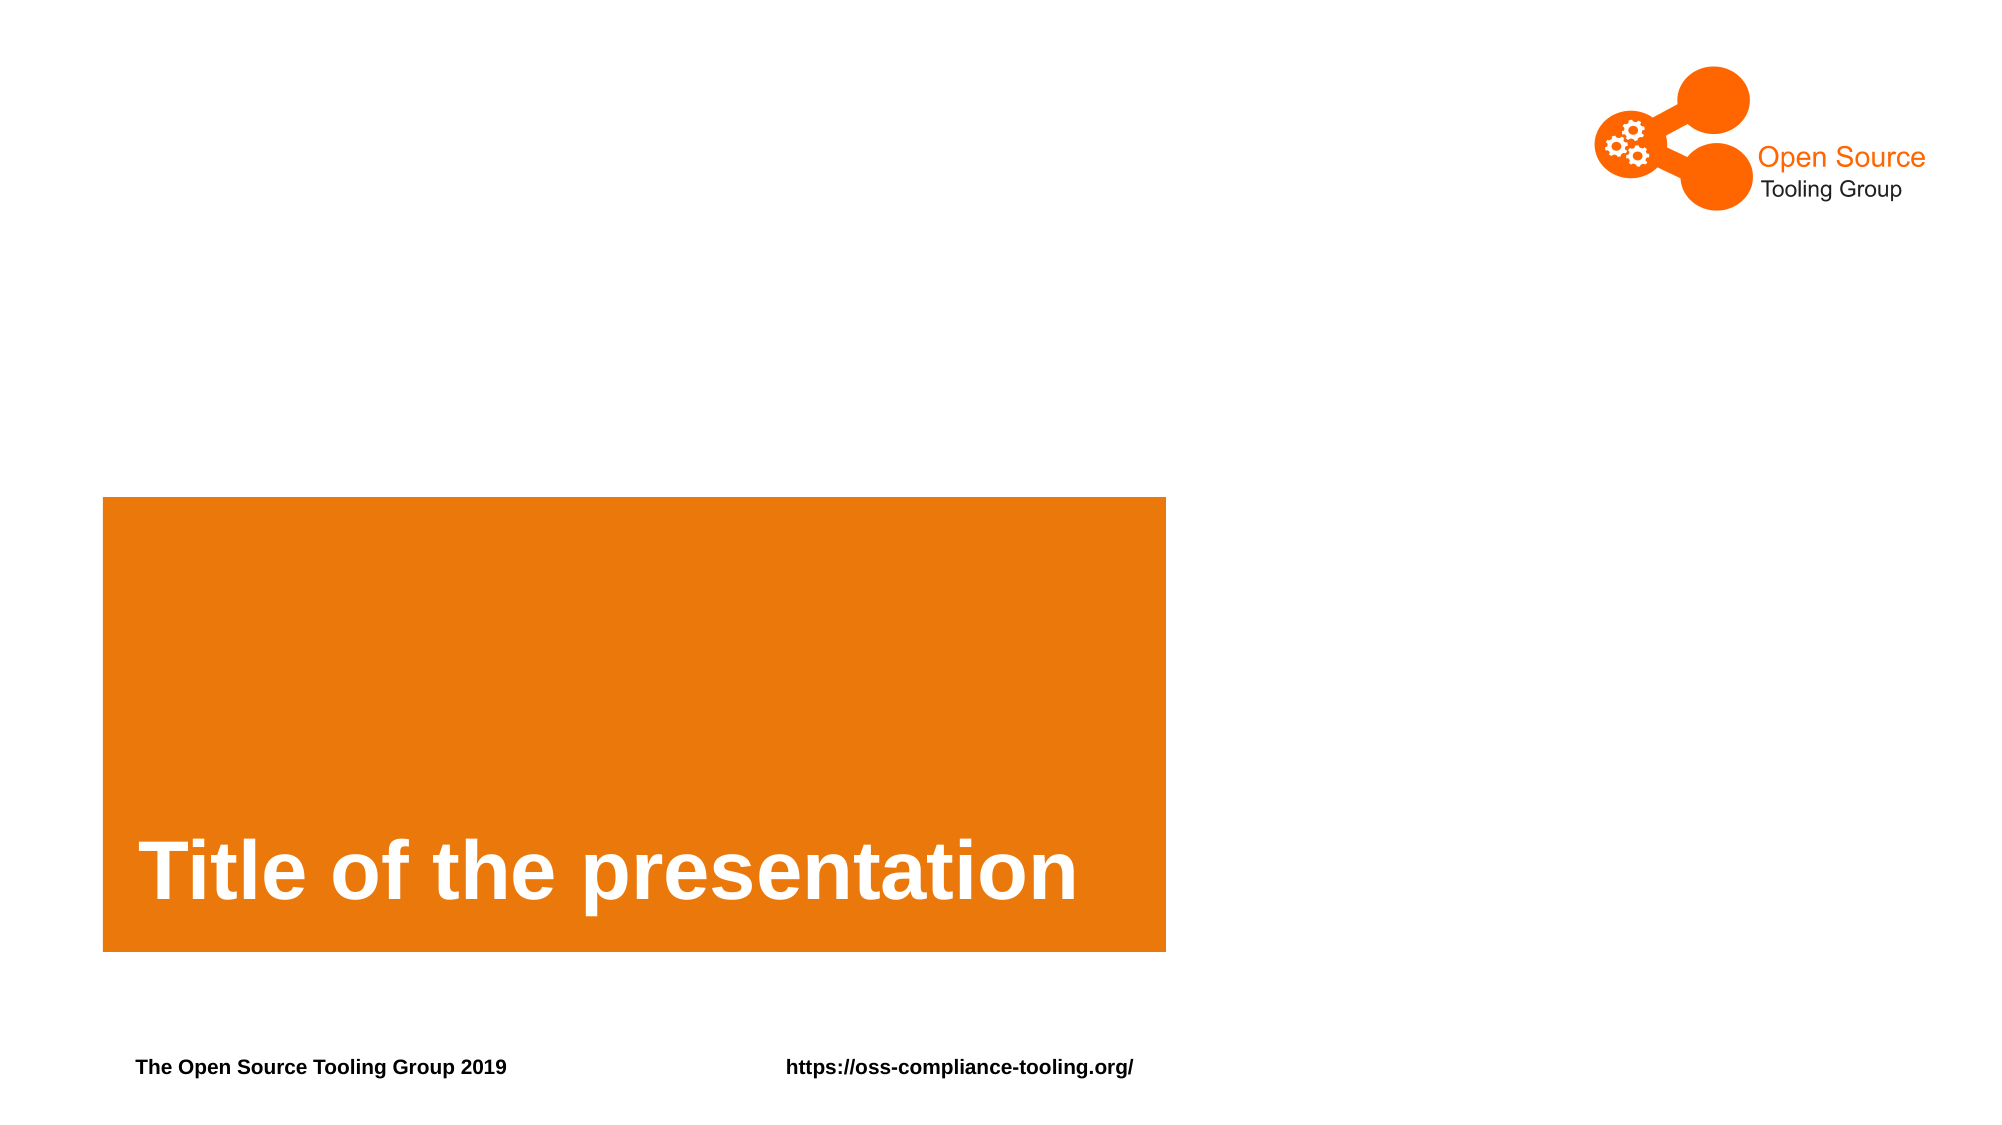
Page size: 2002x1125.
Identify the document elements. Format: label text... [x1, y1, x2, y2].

list The Open Source Tooling Group 2019 [99, 1039, 626, 1093]
list https://oss-compliance-tooling.org/ [626, 1039, 1170, 1093]
picture [1583, 56, 1938, 221]
title Title of the presentation [102, 497, 1166, 952]
